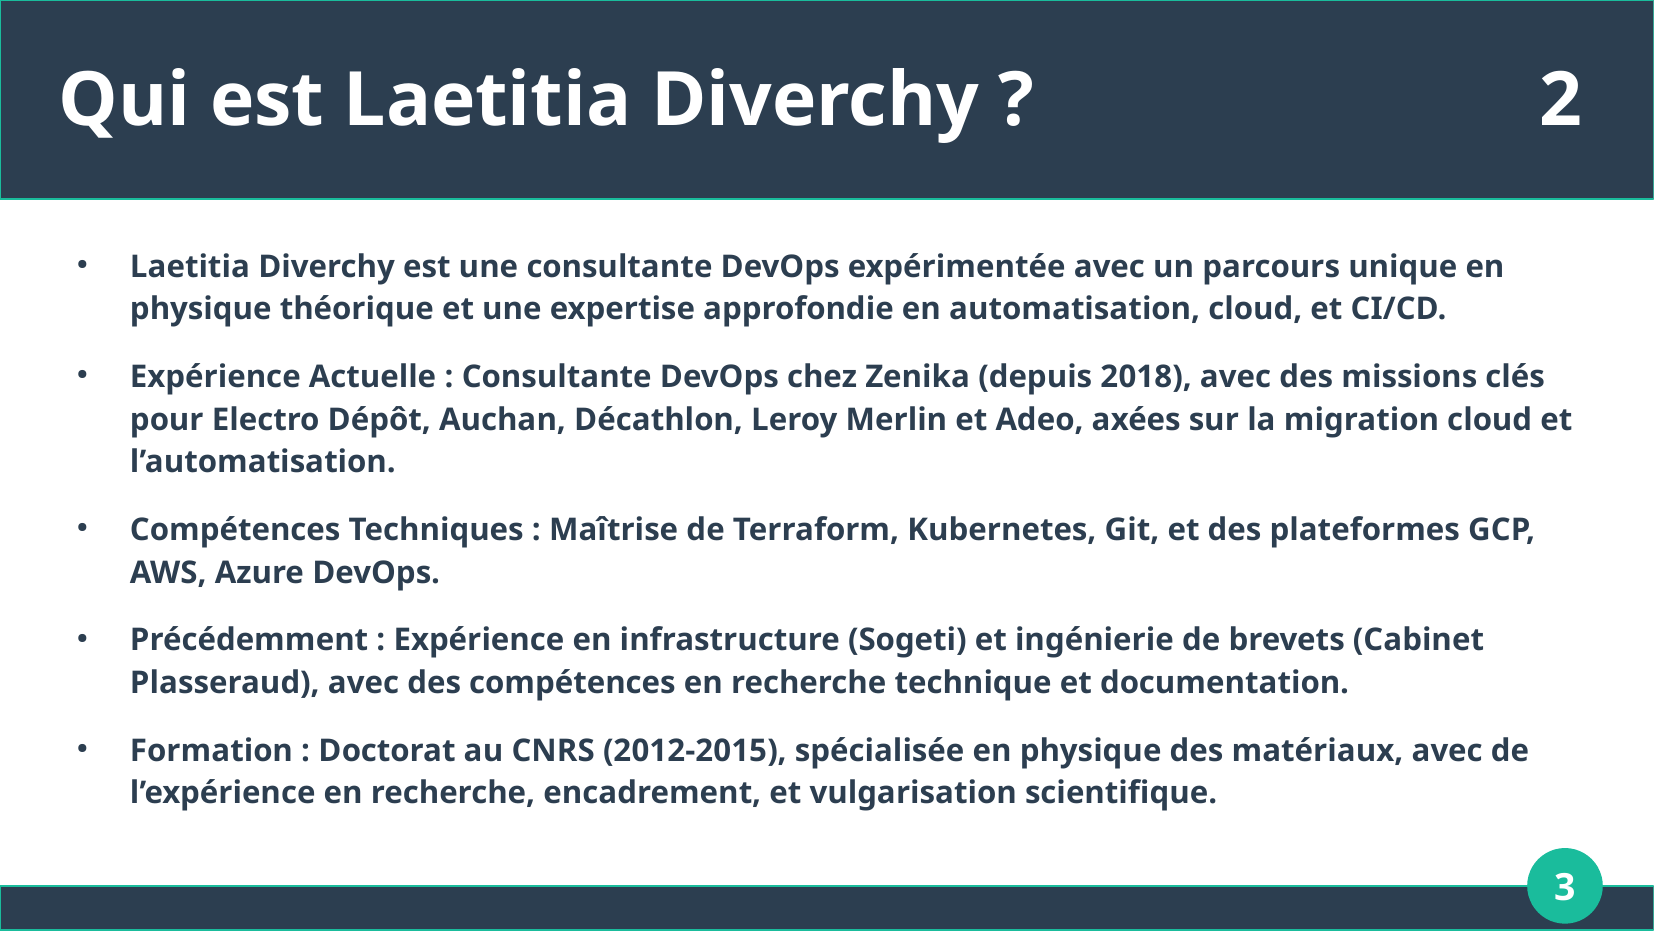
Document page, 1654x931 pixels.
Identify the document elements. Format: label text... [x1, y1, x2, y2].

list Laetitia Diverchy est une consultante DevOps expérimentée avec un parcours unique en physique théorique et une expertise approfondie en automatisation, cloud, et CI/CD. Expérience Actuelle : Consultante DevOps chez Zenika (depuis 2018), avec des missions clés pour Electro Dépôt, Auchan, Décathlon, Leroy Merlin et Adeo, axées sur la migration cloud et l’automatisation. Compétences Techniques : Maîtrise de Terraform, Kubernetes, Git, et des plateformes GCP, AWS, Azure DevOps. Précédemment : Expérience en infrastructure (Sogeti) et ingénierie de brevets (Cabinet Plasseraud), avec des compétences en recherche technique et documentation. Formation : Doctorat au CNRS (2012-2015), spécialisée en physique des matériaux, avec de l’expérience en recherche, encadrement, et vulgarisation scientifique. [59, 243, 1595, 864]
title Qui est Laetitia Diverchy ? 2 [59, 37, 1595, 156]
